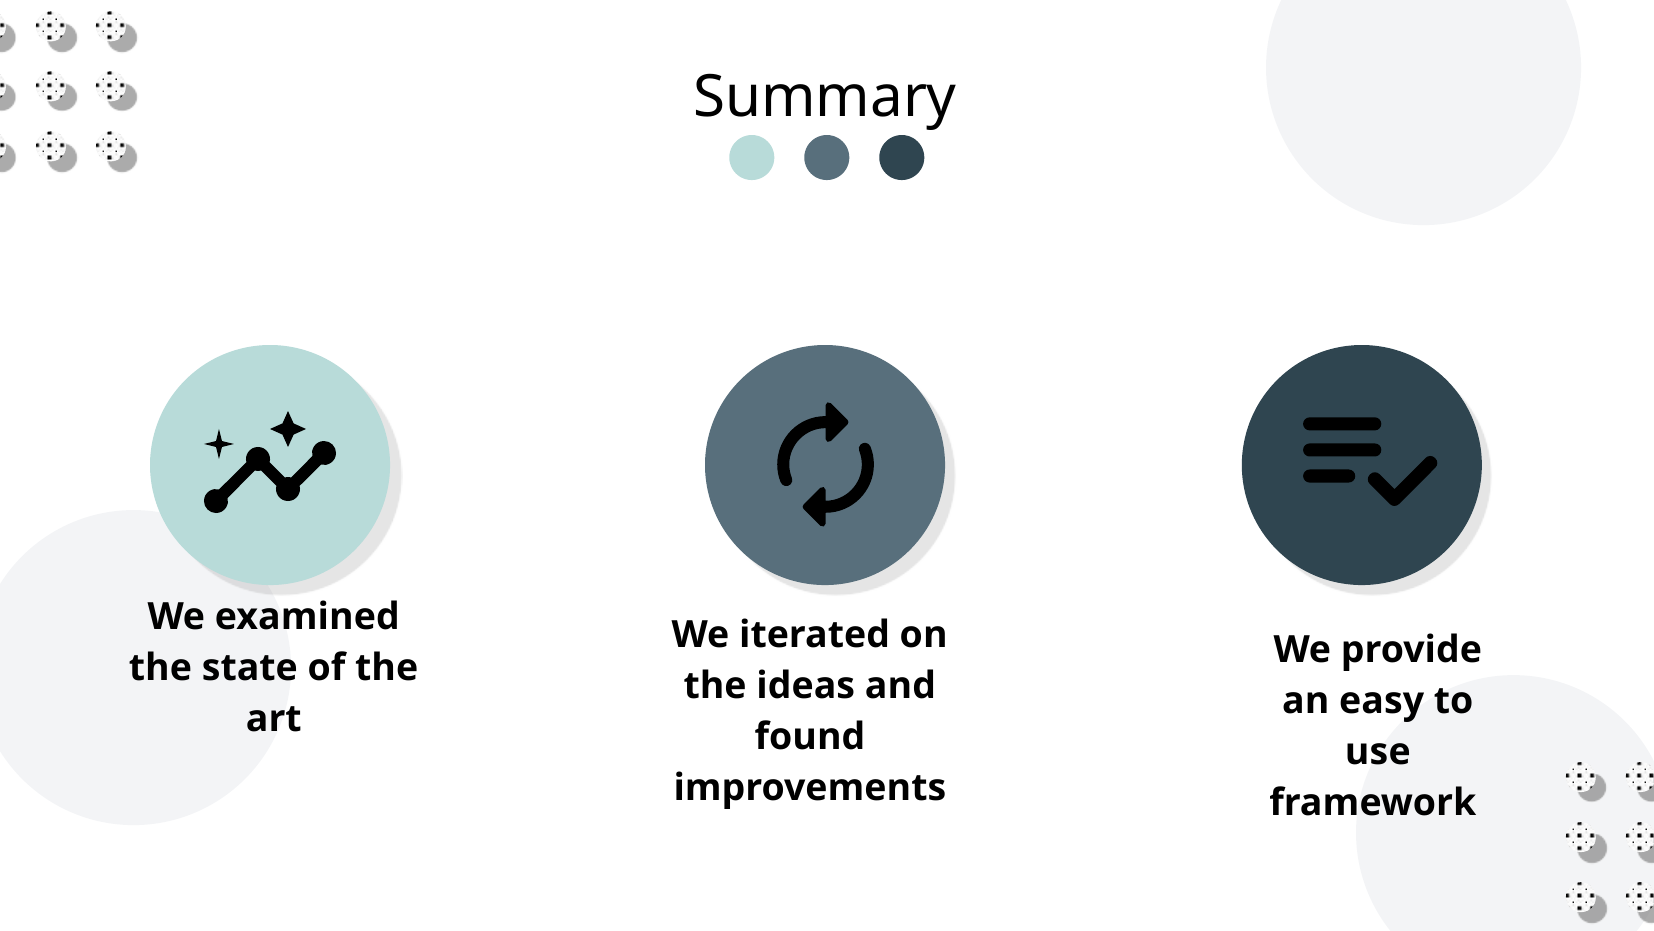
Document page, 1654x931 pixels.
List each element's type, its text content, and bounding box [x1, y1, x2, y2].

picture [1565, 882, 1596, 913]
picture [35, 131, 67, 162]
picture [0, 14, 6, 39]
picture [35, 71, 66, 102]
picture [95, 11, 126, 42]
picture [750, 388, 902, 541]
text_box [150, 345, 391, 582]
text_box We examined the state of the art [112, 582, 436, 751]
picture [0, 74, 6, 99]
text_box [804, 135, 850, 181]
text_box [705, 345, 946, 586]
text_box We iterated on the ideas and found improvements [645, 600, 976, 819]
picture [1565, 762, 1596, 793]
picture [35, 11, 66, 42]
picture [1625, 882, 1654, 913]
text_box Summary [420, 46, 1231, 132]
text_box [729, 135, 775, 181]
picture [1286, 375, 1450, 538]
picture [1625, 822, 1654, 853]
picture [1625, 762, 1654, 793]
picture [0, 134, 7, 159]
text_box [1241, 345, 1482, 586]
picture [95, 131, 127, 162]
picture [1565, 822, 1596, 853]
picture [95, 71, 126, 102]
text_box We provide an easy to use framework [1237, 615, 1519, 834]
text_box [879, 135, 925, 181]
picture [195, 390, 346, 541]
